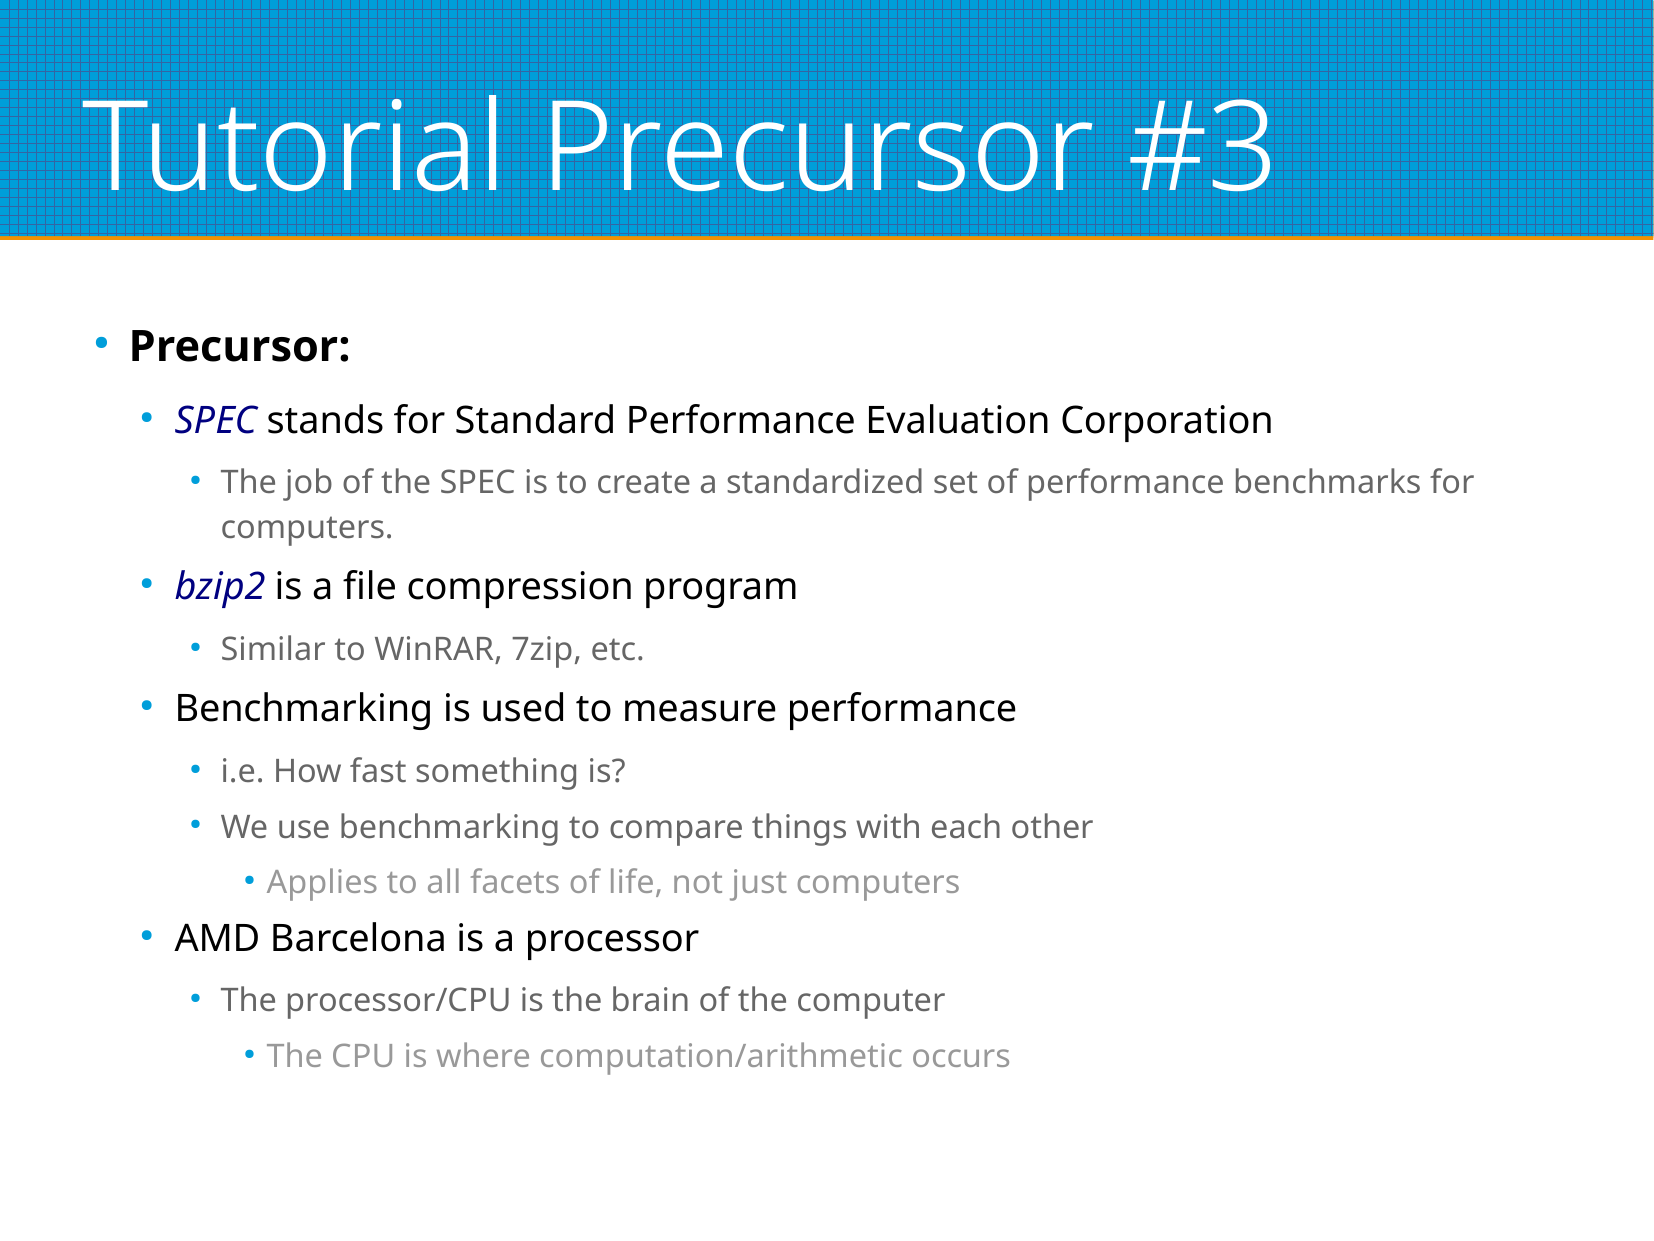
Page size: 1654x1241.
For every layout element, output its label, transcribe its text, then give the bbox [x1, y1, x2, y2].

title Tutorial Precursor #3 [82, 19, 1571, 227]
list Precursor: SPEC stands for Standard Performance Evaluation Corporation The job of the SPEC is to create a standardized set of performance benchmarks for computers. bzip2 is a file compression program Similar to WinRAR, 7zip, etc. Benchmarking is used to measure performance i.e. How fast something is? We use benchmarking to compare things with each other Applies to all facets of life, not just computers AMD Barcelona is a processor The processor/CPU is the brain of the computer The CPU is where computation/arithmetic occurs [82, 314, 1563, 1081]
